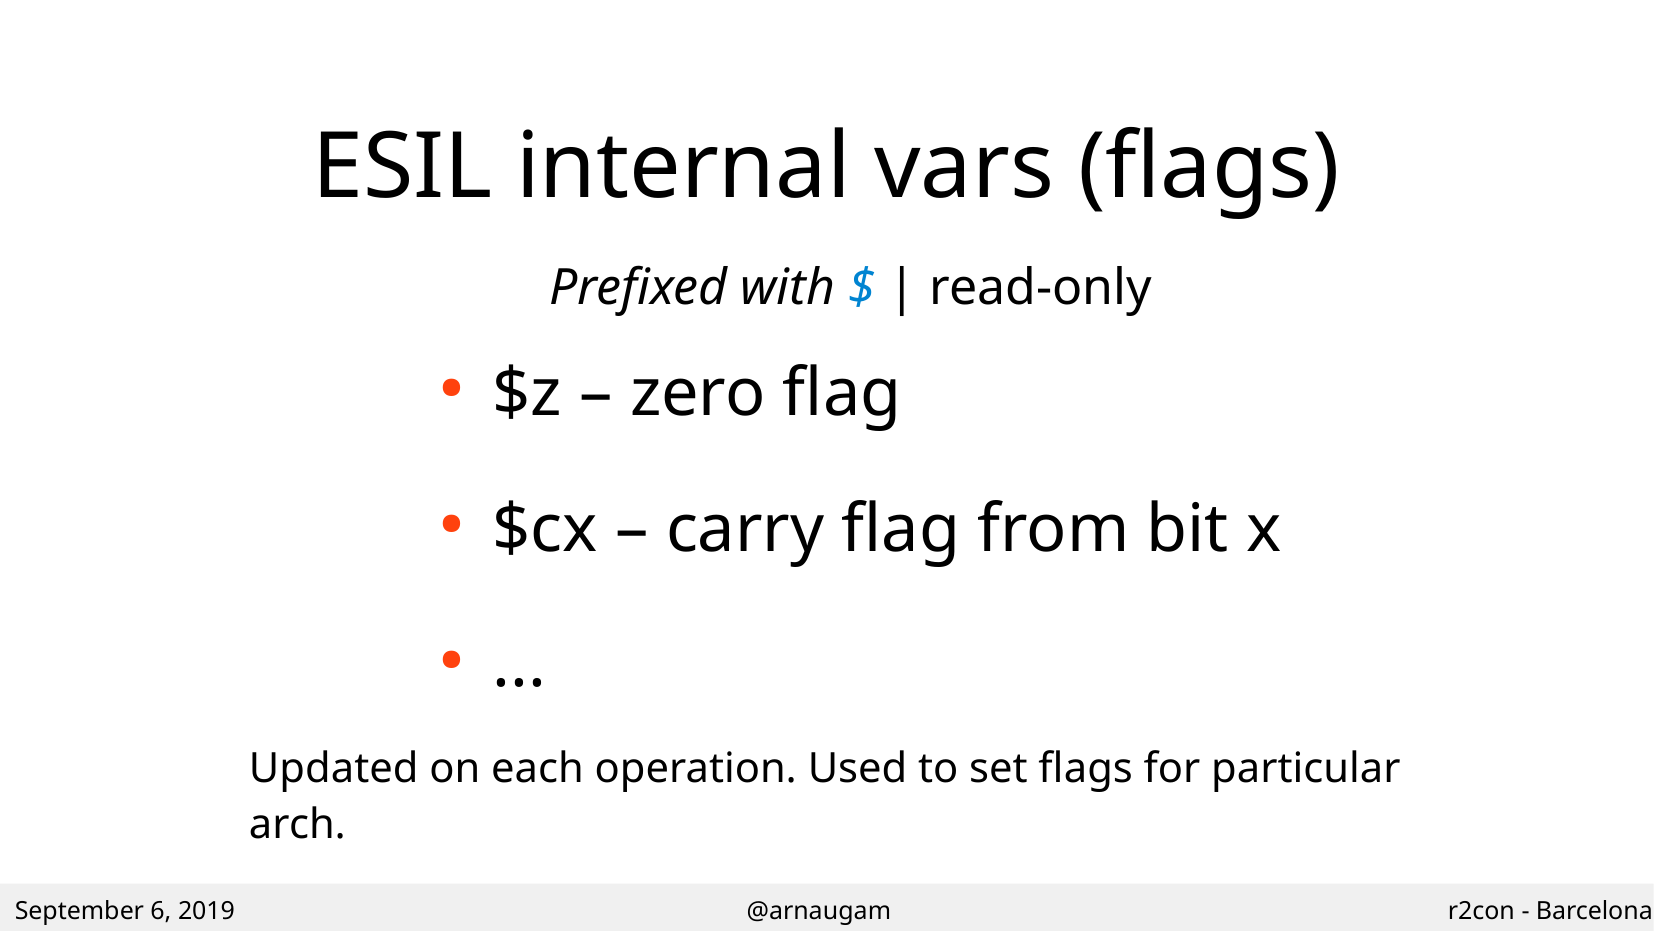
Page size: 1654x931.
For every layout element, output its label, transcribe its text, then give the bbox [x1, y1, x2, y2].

text_box Updated on each operation. Used to set flags for particular arch. [234, 729, 1420, 796]
title ESIL internal vars (flags) [82, 84, 1571, 240]
list $z – zero flag $cx – carry flag from bit x ... [421, 344, 1516, 810]
text_box Prefixed with $ | read-only [534, 243, 1120, 319]
